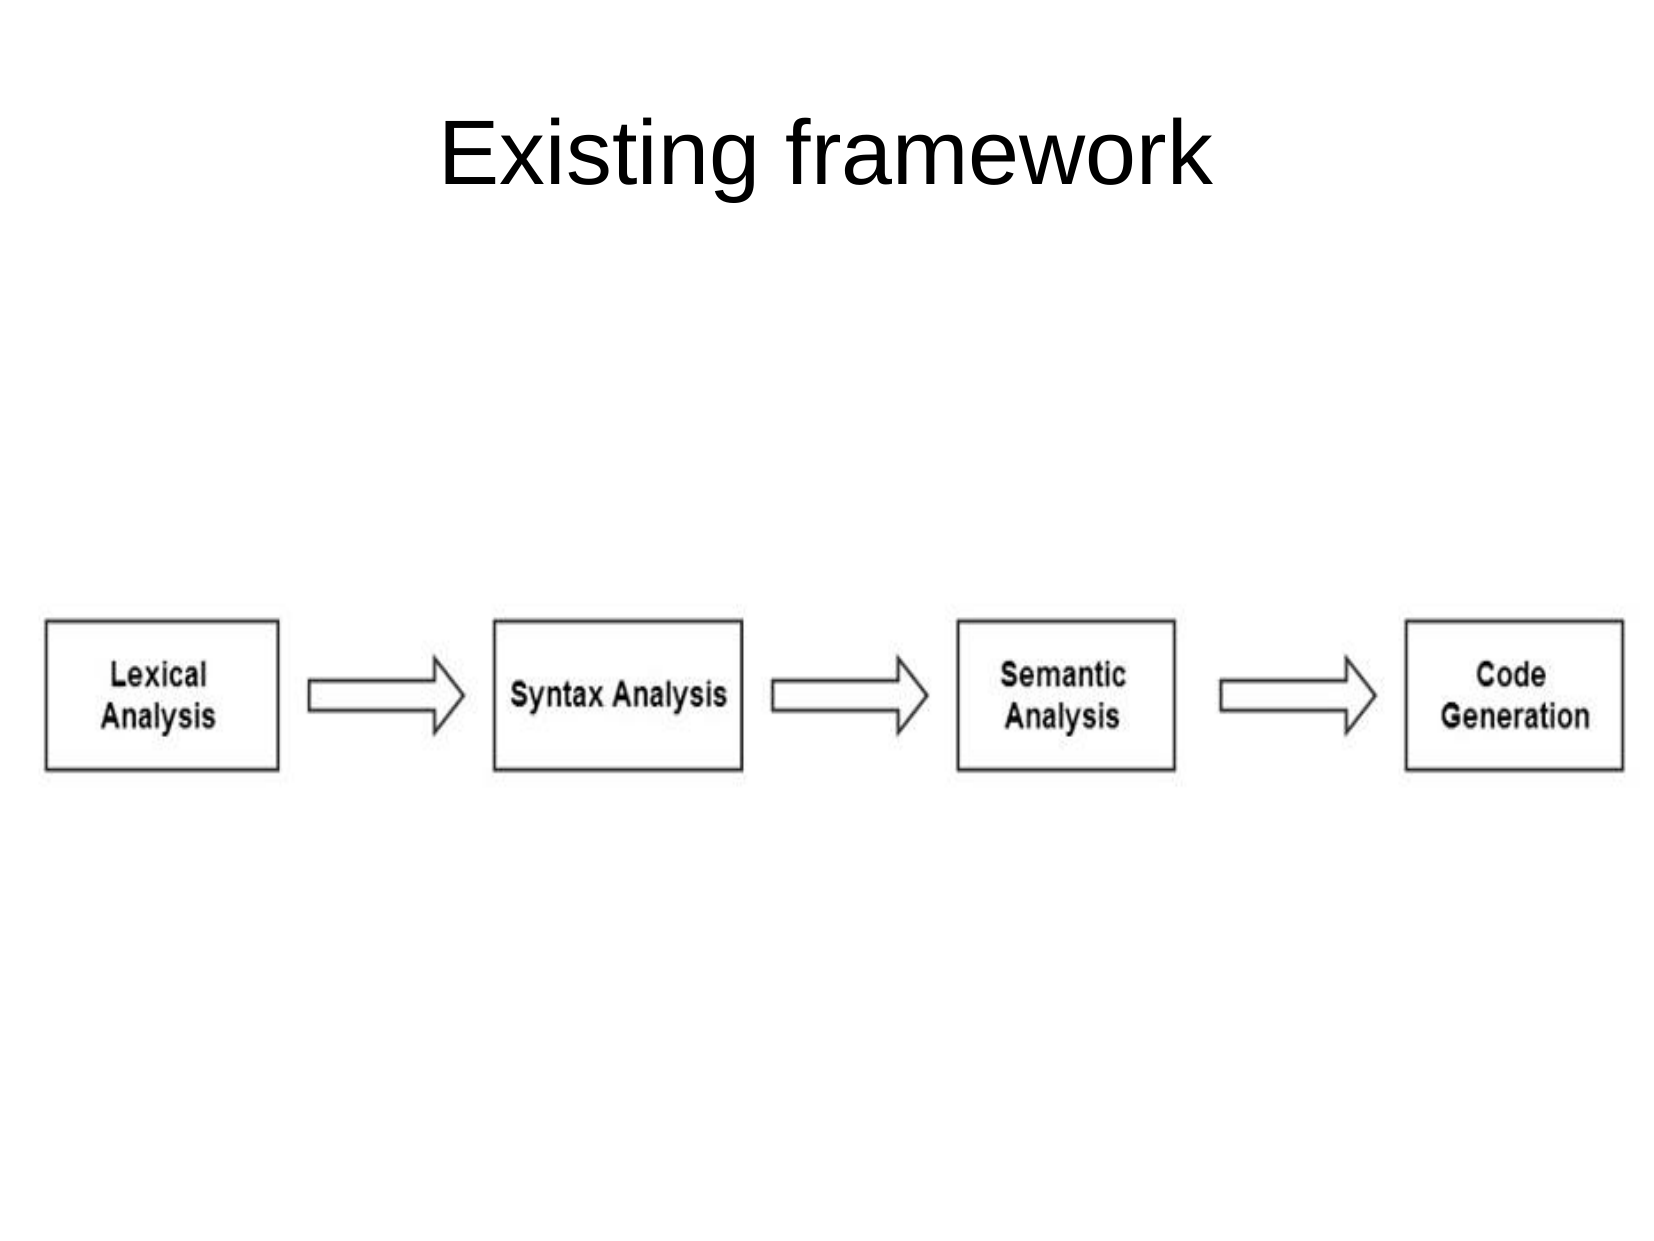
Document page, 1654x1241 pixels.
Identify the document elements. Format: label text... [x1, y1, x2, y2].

title Existing framework [82, 49, 1571, 257]
picture [0, 404, 1654, 811]
